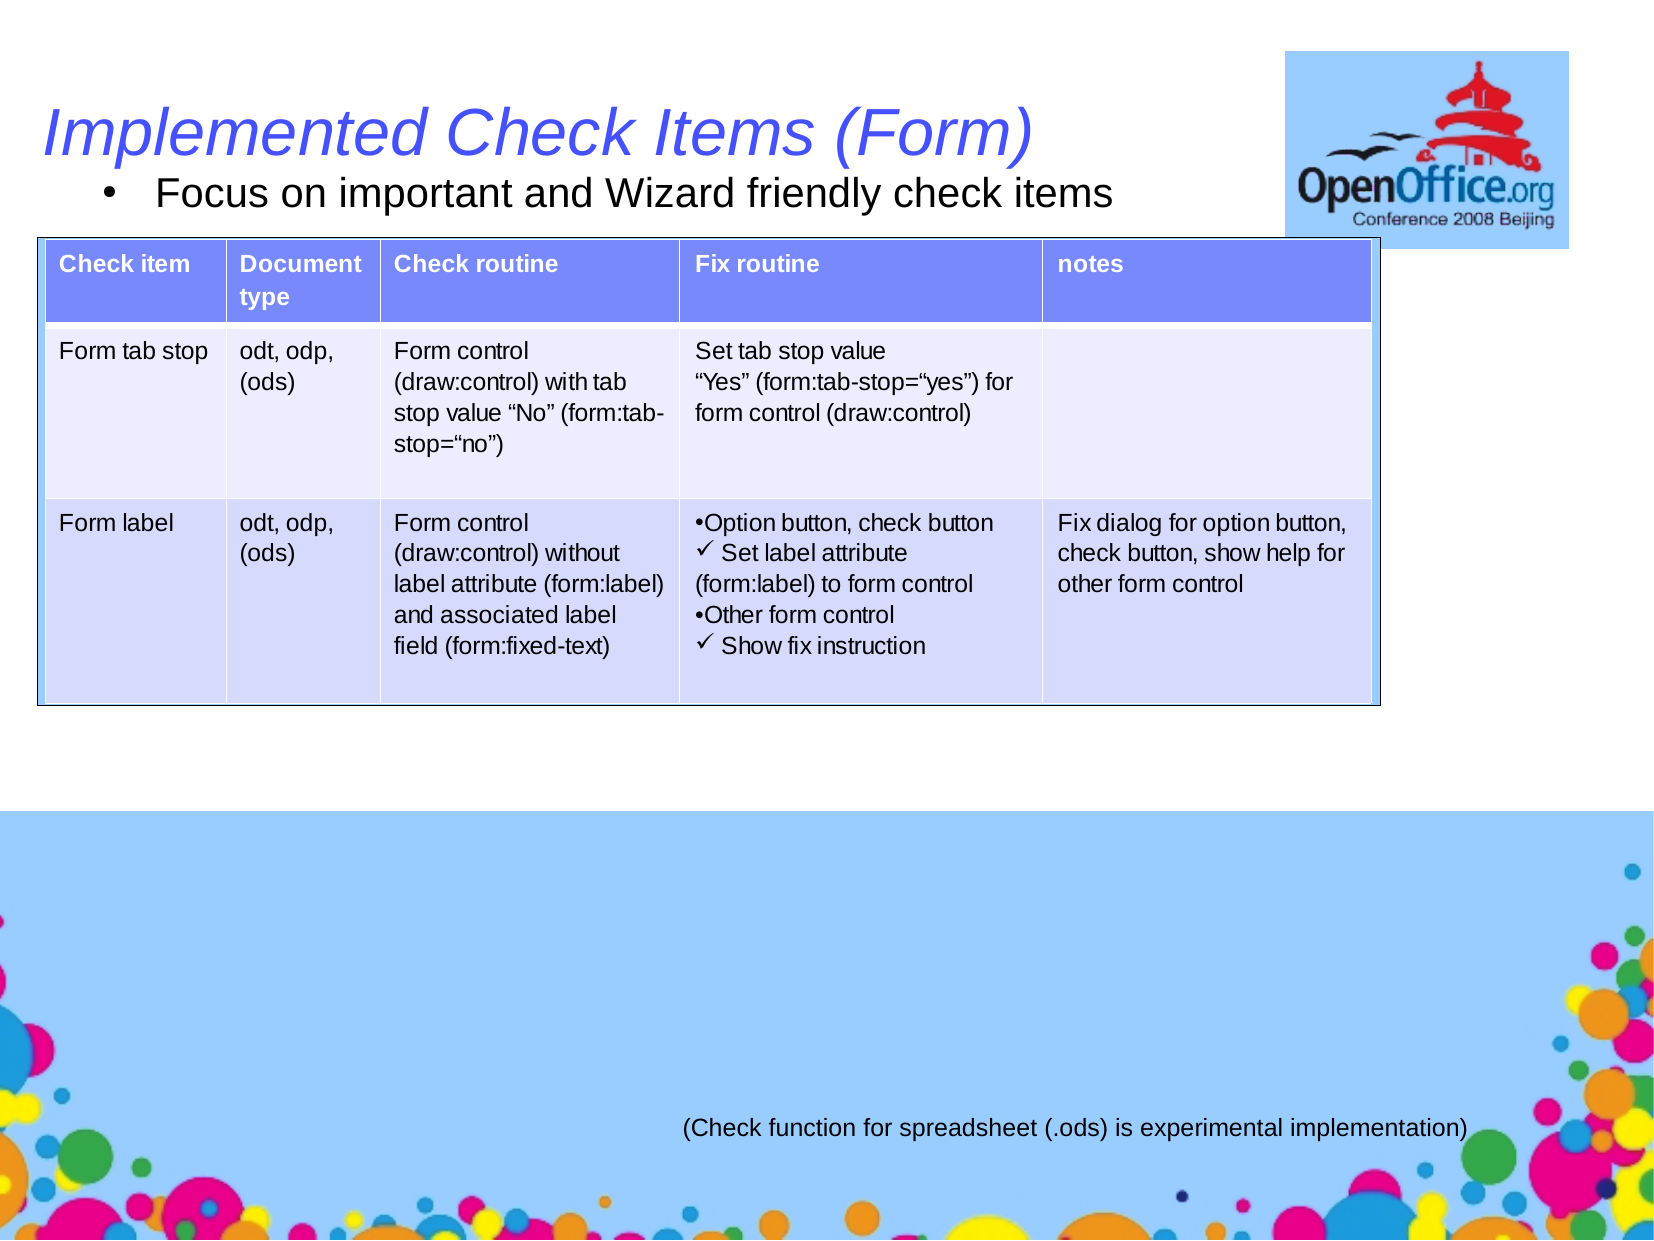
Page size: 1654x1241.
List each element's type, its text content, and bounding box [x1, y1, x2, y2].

list Focus on important and Wizard friendly check items [51, 160, 1570, 269]
text_box (Check function for spreadsheet (.ods) is experimental implementation) [679, 1110, 1629, 1144]
picture [1285, 51, 1569, 87]
picture [0, 810, 1654, 1240]
title Implemented Check Items (Form) [27, 87, 1654, 181]
chart [37, 237, 1381, 706]
